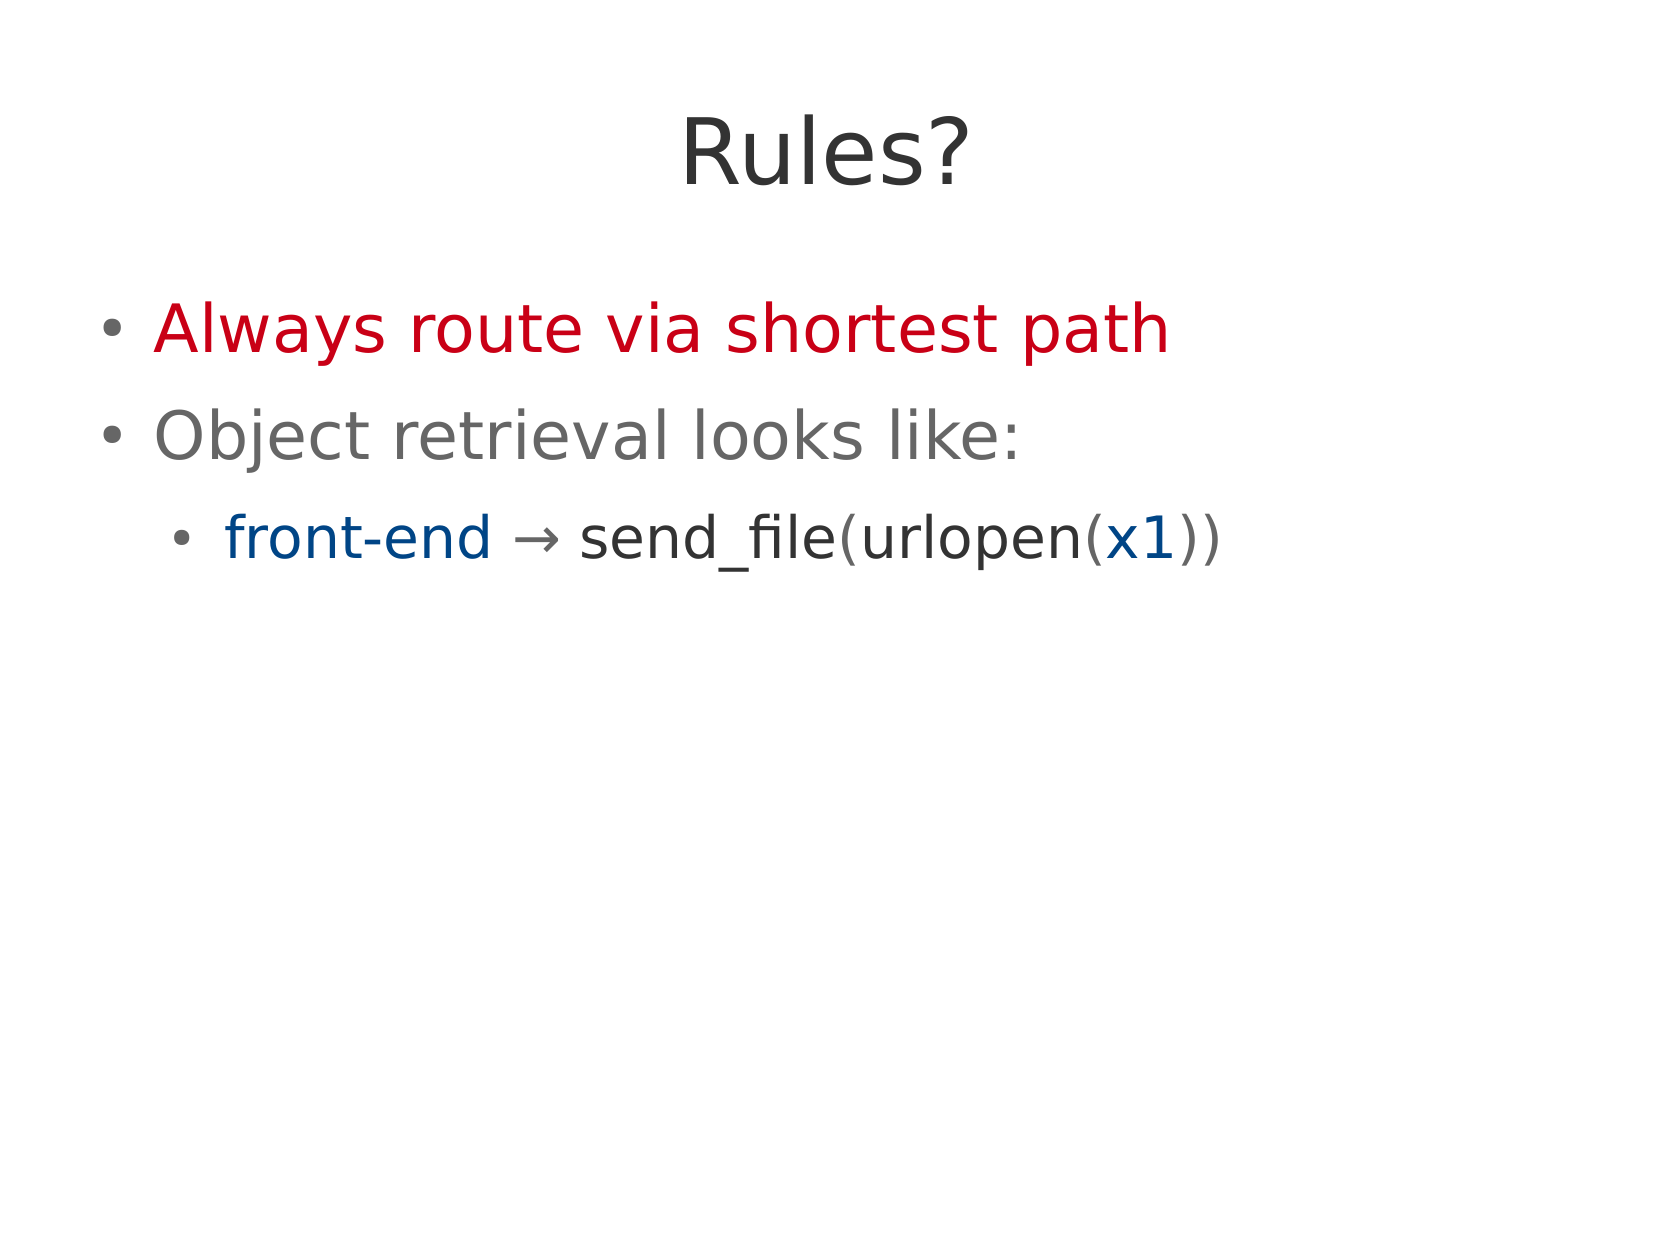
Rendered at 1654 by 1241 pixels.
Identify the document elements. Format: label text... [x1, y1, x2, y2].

title Rules? [82, 56, 1571, 250]
list Always route via shortest path Object retrieval looks like: front-end → send_file(urlopen(x1)) [82, 290, 1571, 1109]
